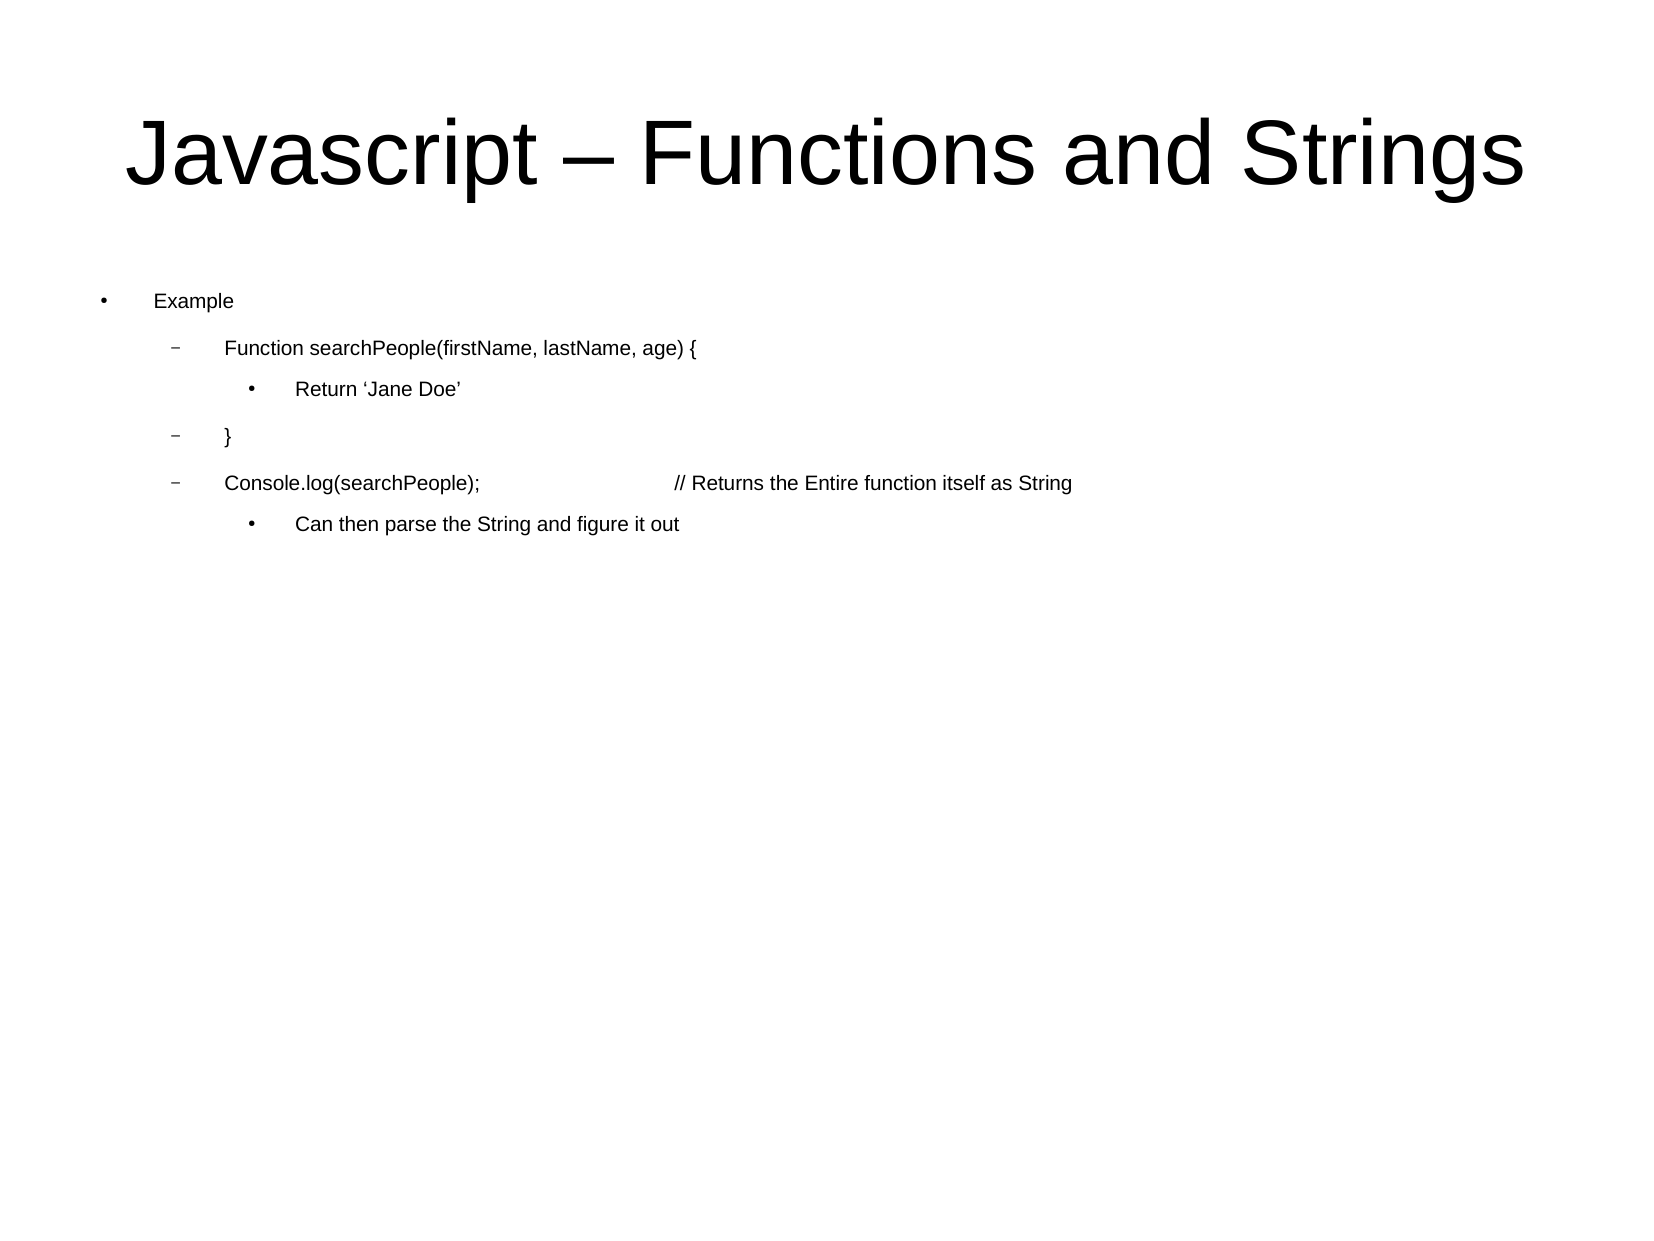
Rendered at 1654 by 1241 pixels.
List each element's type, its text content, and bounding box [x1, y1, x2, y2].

list Example Function searchPeople(firstName, lastName, age) { Return ‘Jane Doe’ } Console.log(searchPeople); // Returns the Entire function itself as String Can then parse the String and figure it out [82, 290, 1571, 1010]
title Javascript – Functions and Strings [82, 49, 1571, 257]
